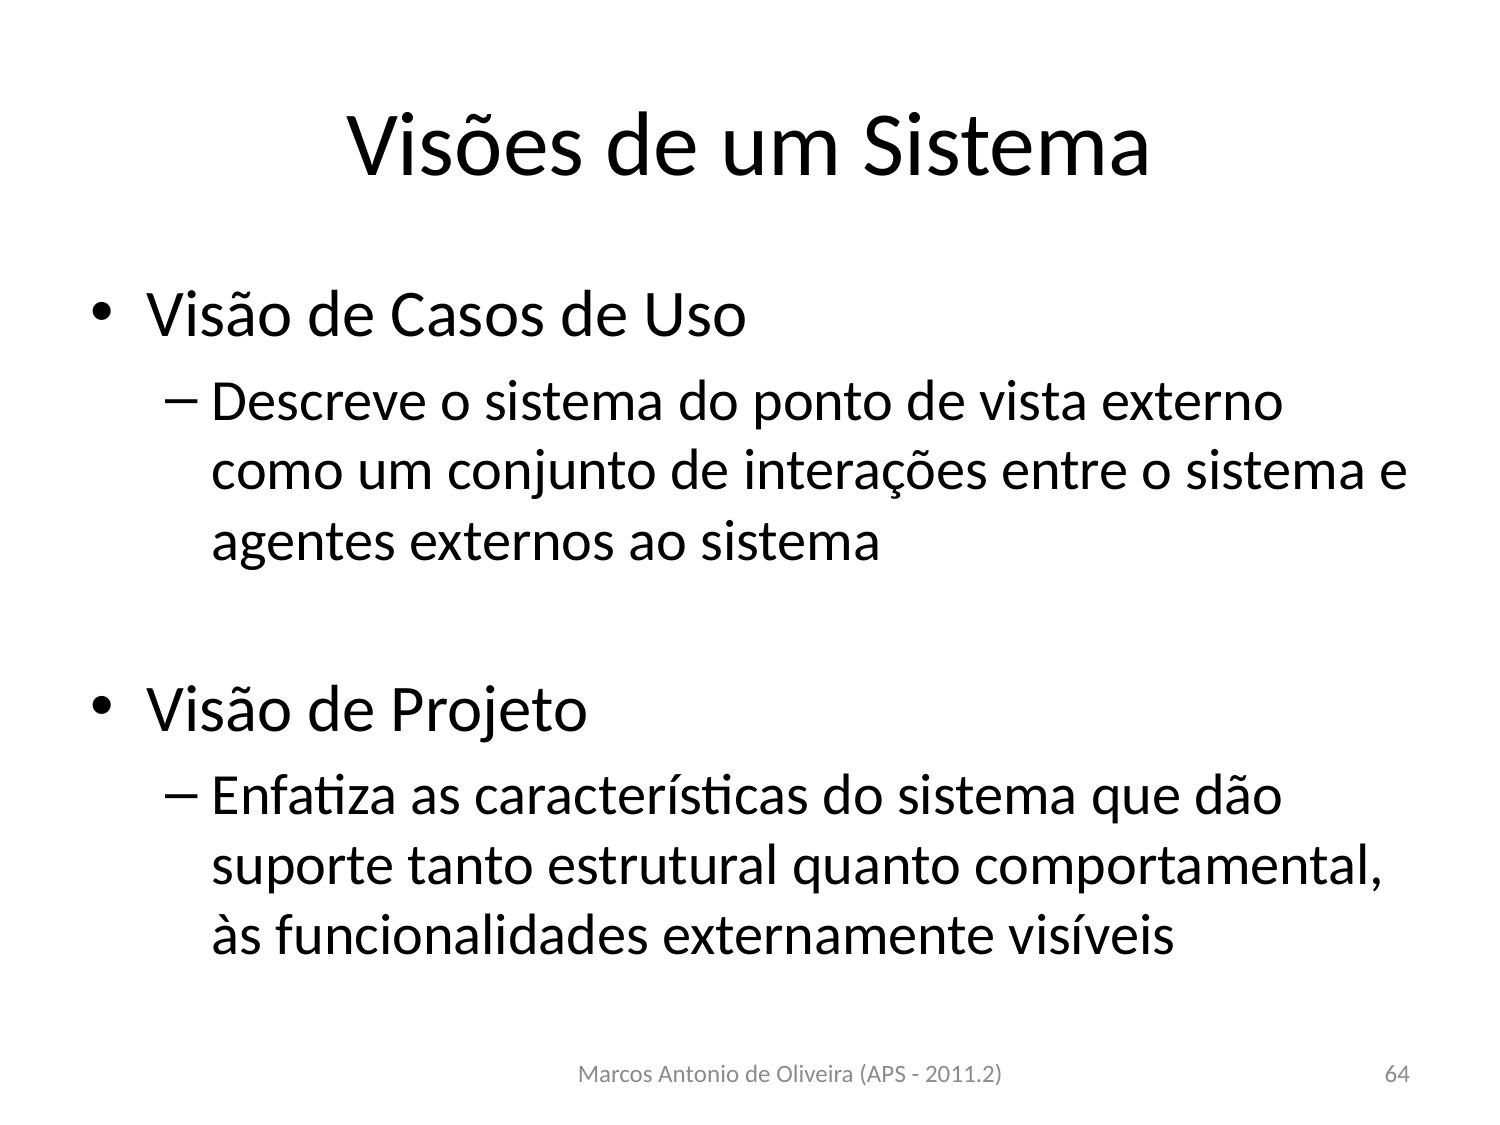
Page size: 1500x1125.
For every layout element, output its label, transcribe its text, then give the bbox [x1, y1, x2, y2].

list Visão de Casos de Uso Descreve o sistema do ponto de vista externo como um conjunto de interações entre o sistema e agentes externos ao sistema Visão de Projeto Enfatiza as características do sistema que dão suporte tanto estrutural quanto comportamental, às funcionalidades externamente visíveis [75, 262, 1425, 1005]
footer Marcos Antonio de Oliveira (APS - 2011.2) [512, 1042, 1069, 1103]
title Visões de um Sistema [75, 45, 1425, 233]
slide_number <número> [1074, 1042, 1425, 1103]
